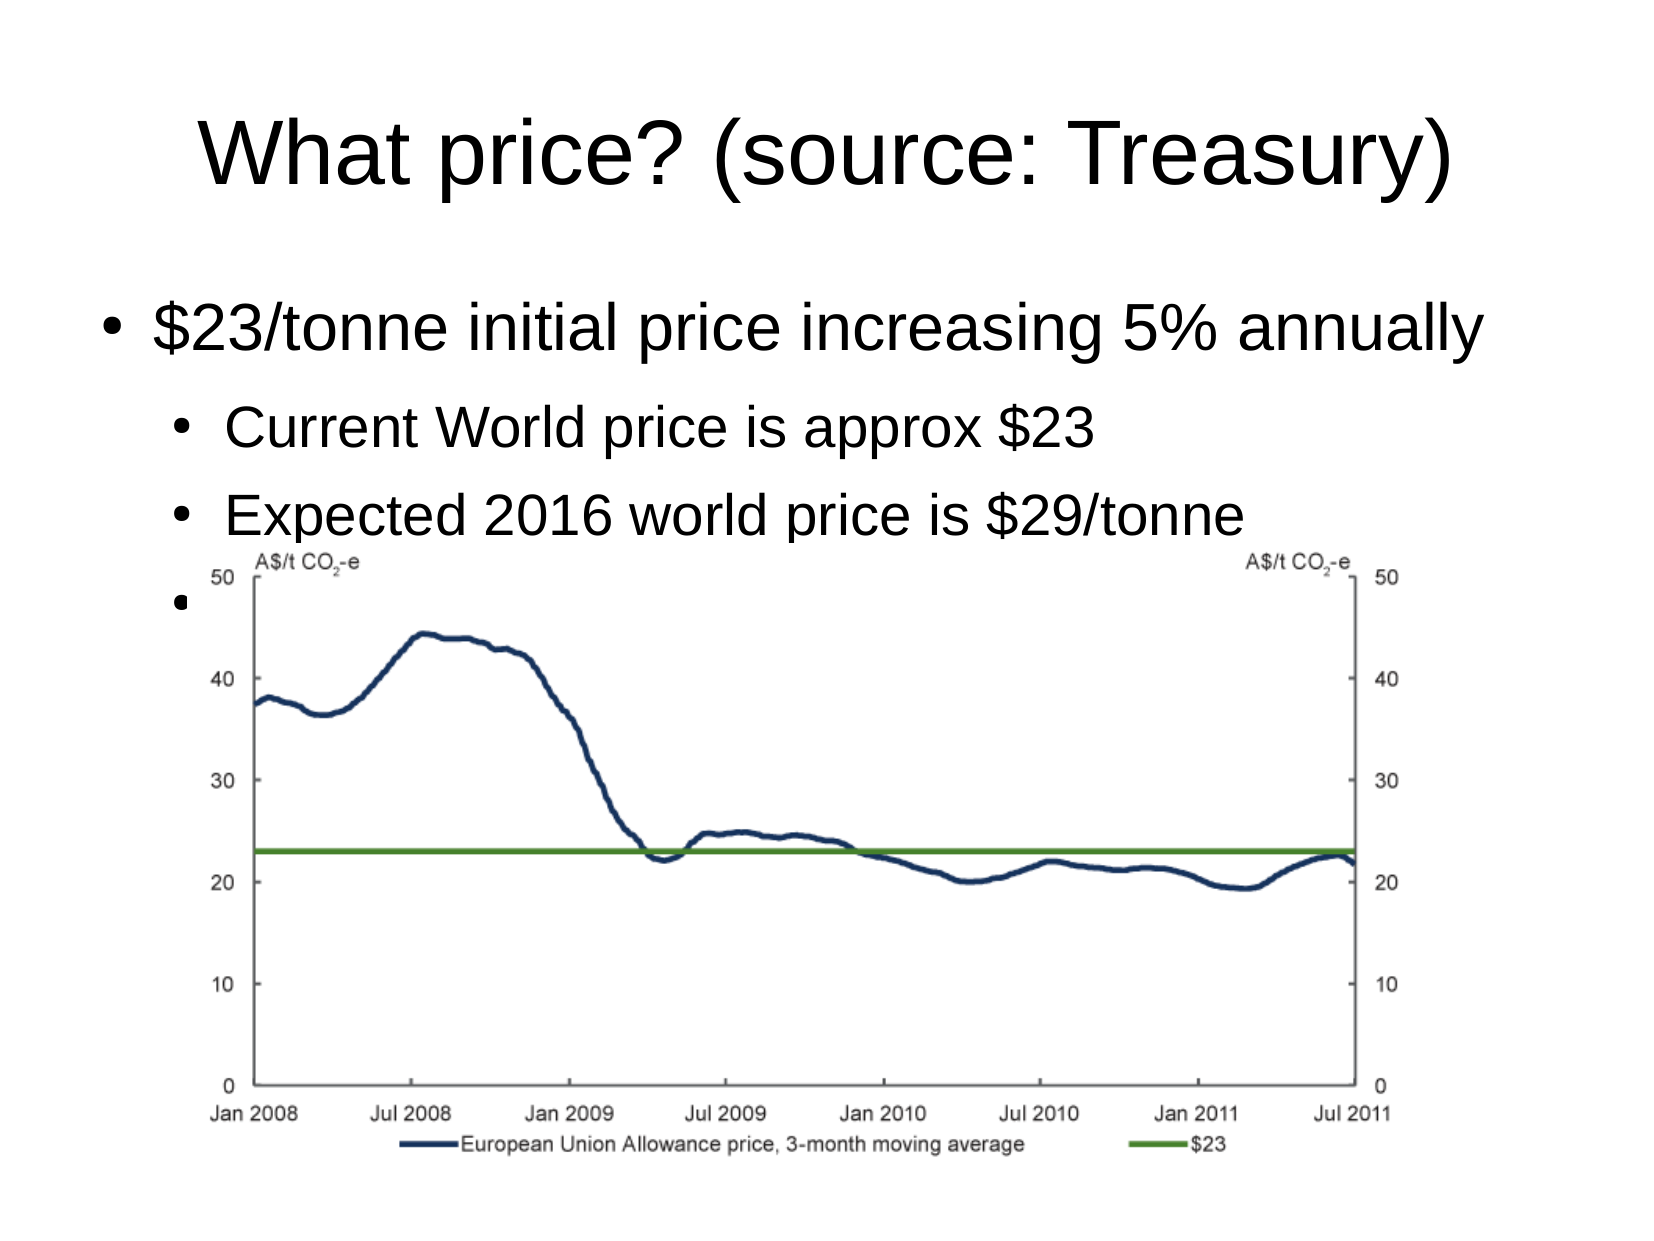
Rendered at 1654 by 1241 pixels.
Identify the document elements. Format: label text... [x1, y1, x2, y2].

picture [187, 543, 1438, 1163]
list $23/tonne initial price increasing 5% annually Current World price is approx $23 Expected 2016 world price is $29/tonne [82, 290, 1571, 1109]
title What price? (source: Treasury) [82, 49, 1571, 257]
